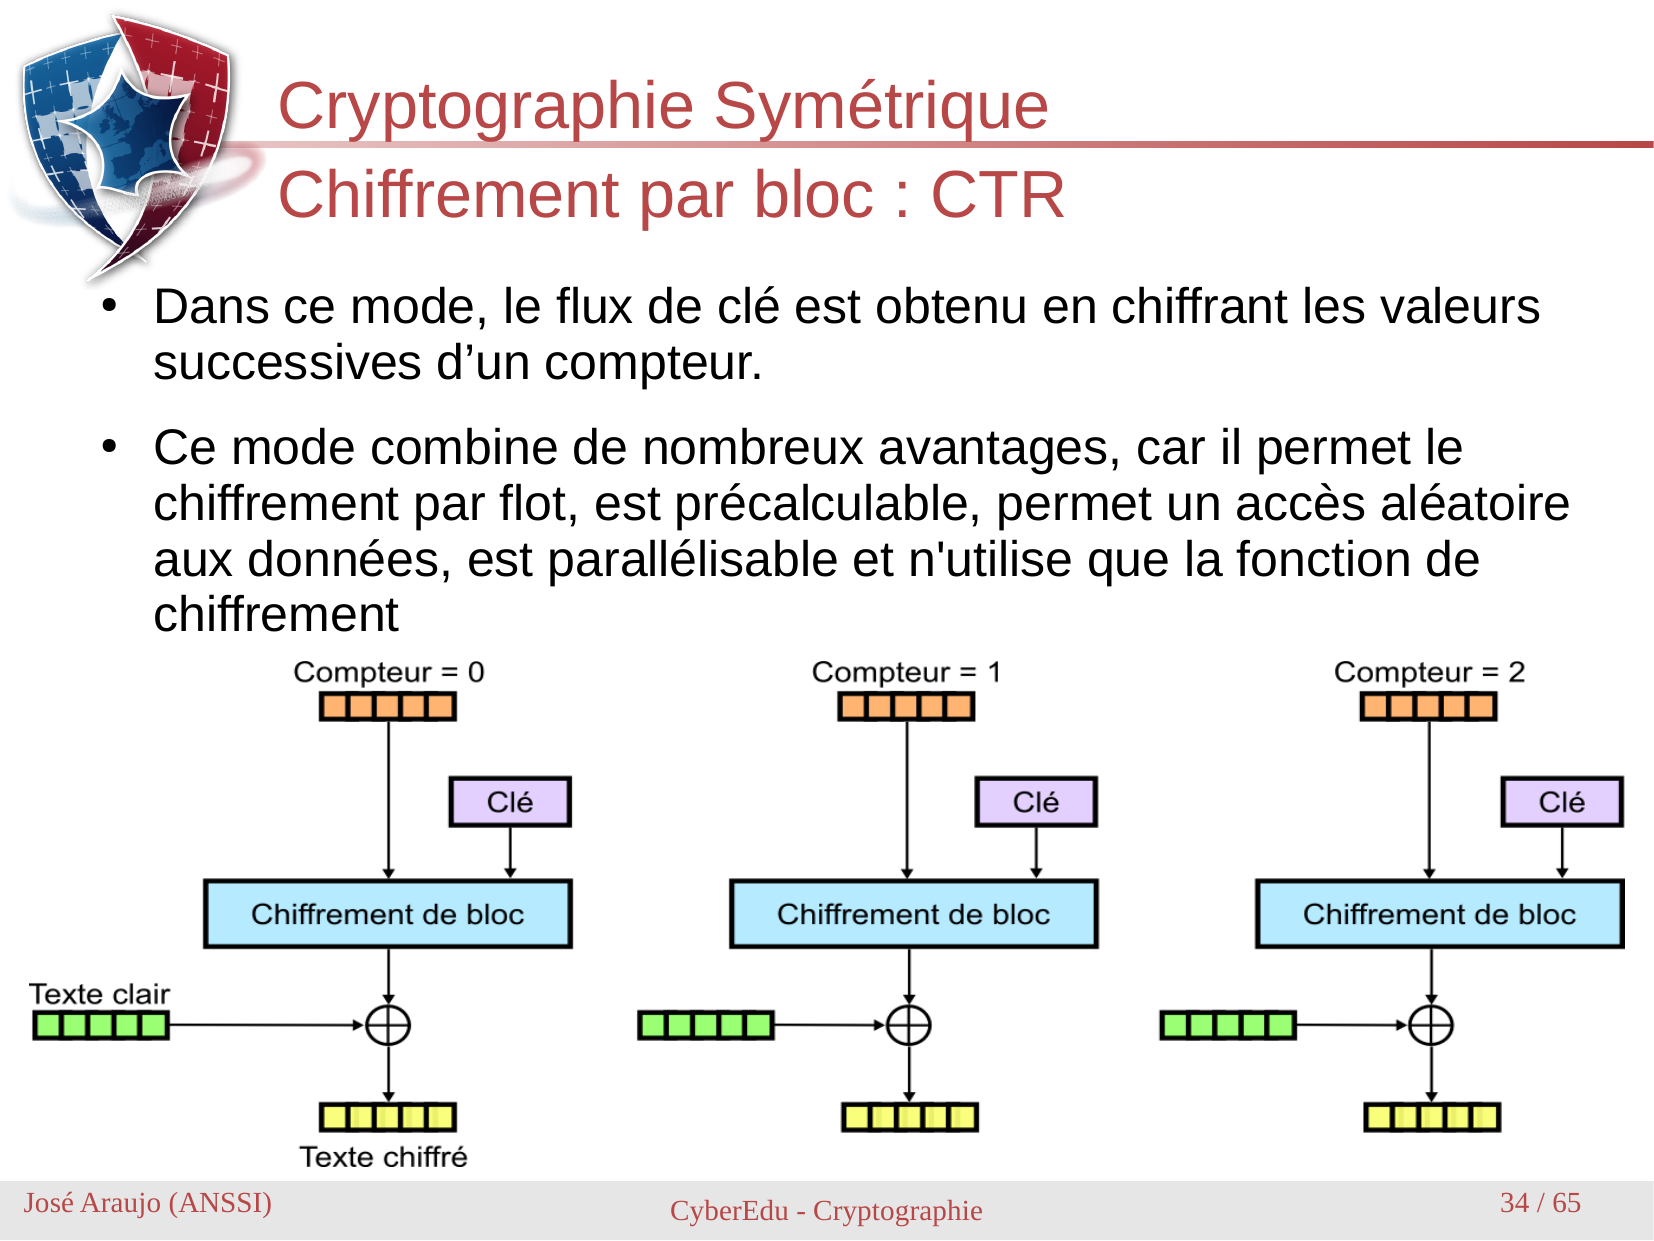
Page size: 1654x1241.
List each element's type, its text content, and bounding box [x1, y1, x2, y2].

title Cryptographie Symétrique Chiffrement par bloc : CTR [277, 49, 1642, 237]
list Dans ce mode, le flux de clé est obtenu en chiffrant les valeurs successives d’un compteur. Ce mode combine de nombreux avantages, car il permet le chiffrement par flot, est précalculable, permet un accès aléatoire aux données, est parallélisable et n'utilise que la fonction de chiffrement [82, 278, 1595, 650]
picture [29, 661, 1625, 1167]
picture [0, 0, 272, 290]
